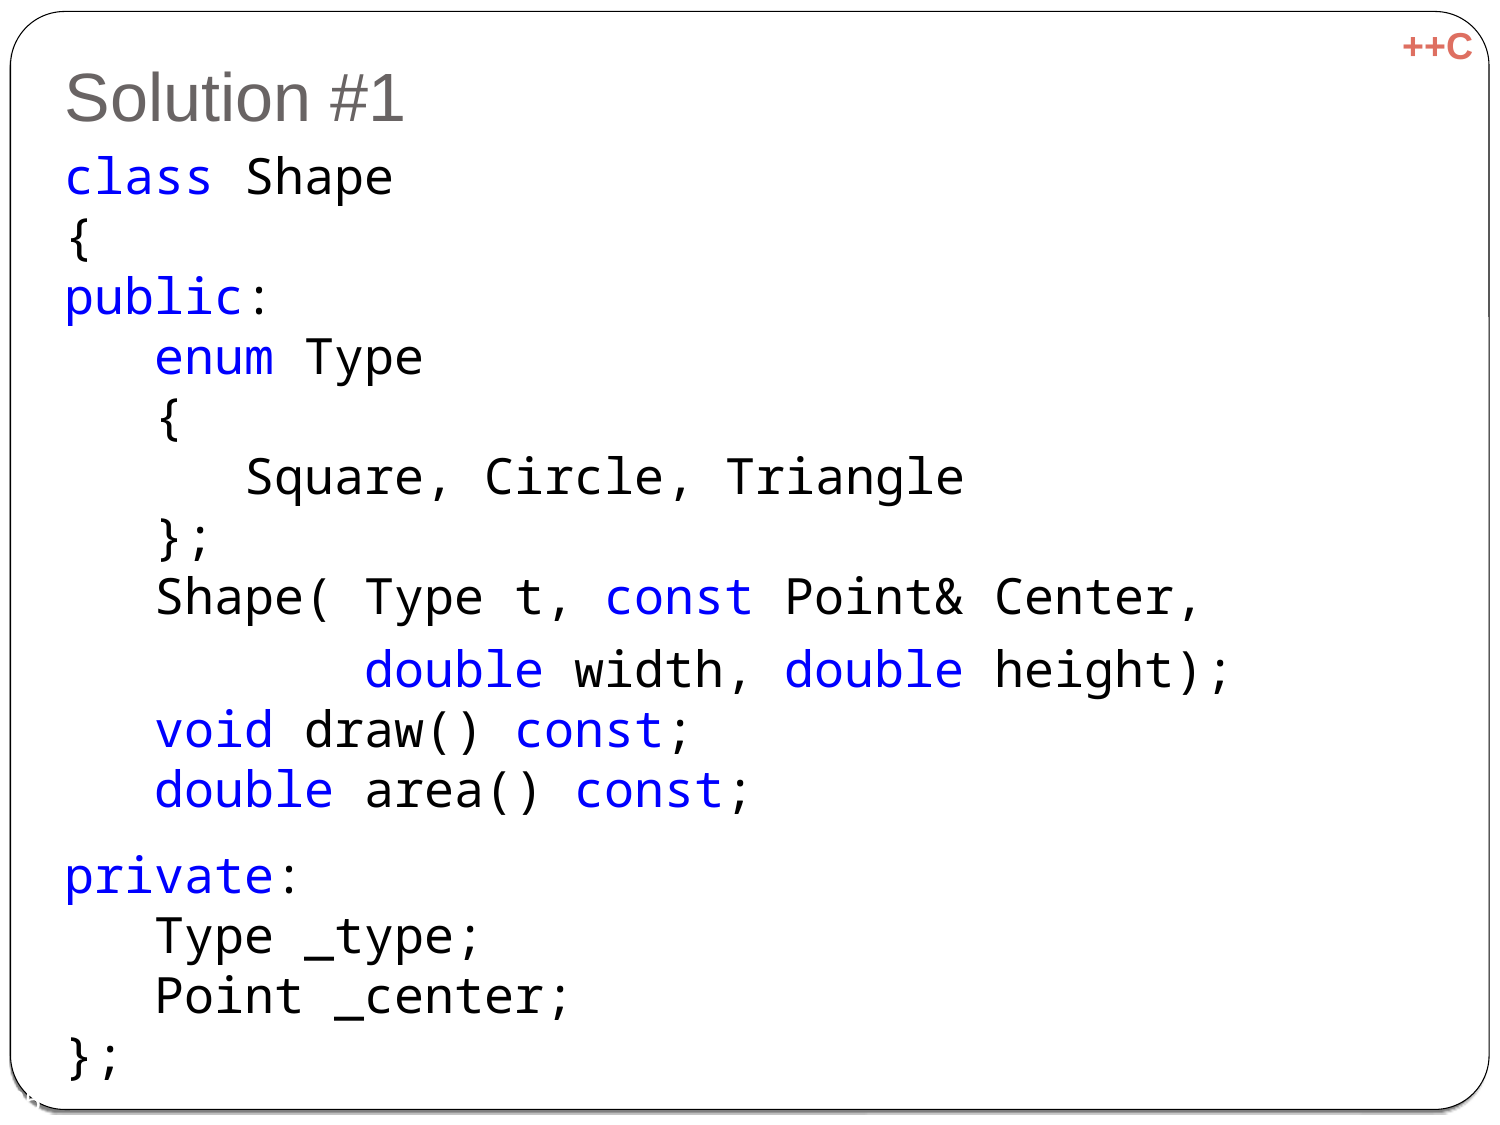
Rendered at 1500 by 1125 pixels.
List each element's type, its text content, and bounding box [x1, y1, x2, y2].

list class Shape { public: enum Type { Square, Circle, Triangle }; Shape( Type t, const Point& Center, double width, double height); void draw() const; double area() const; private: Type _type; Point _center; }; [50, 137, 1450, 1075]
title Solution #1 [50, 45, 1450, 137]
slide_number <number> [0, 1074, 50, 1125]
